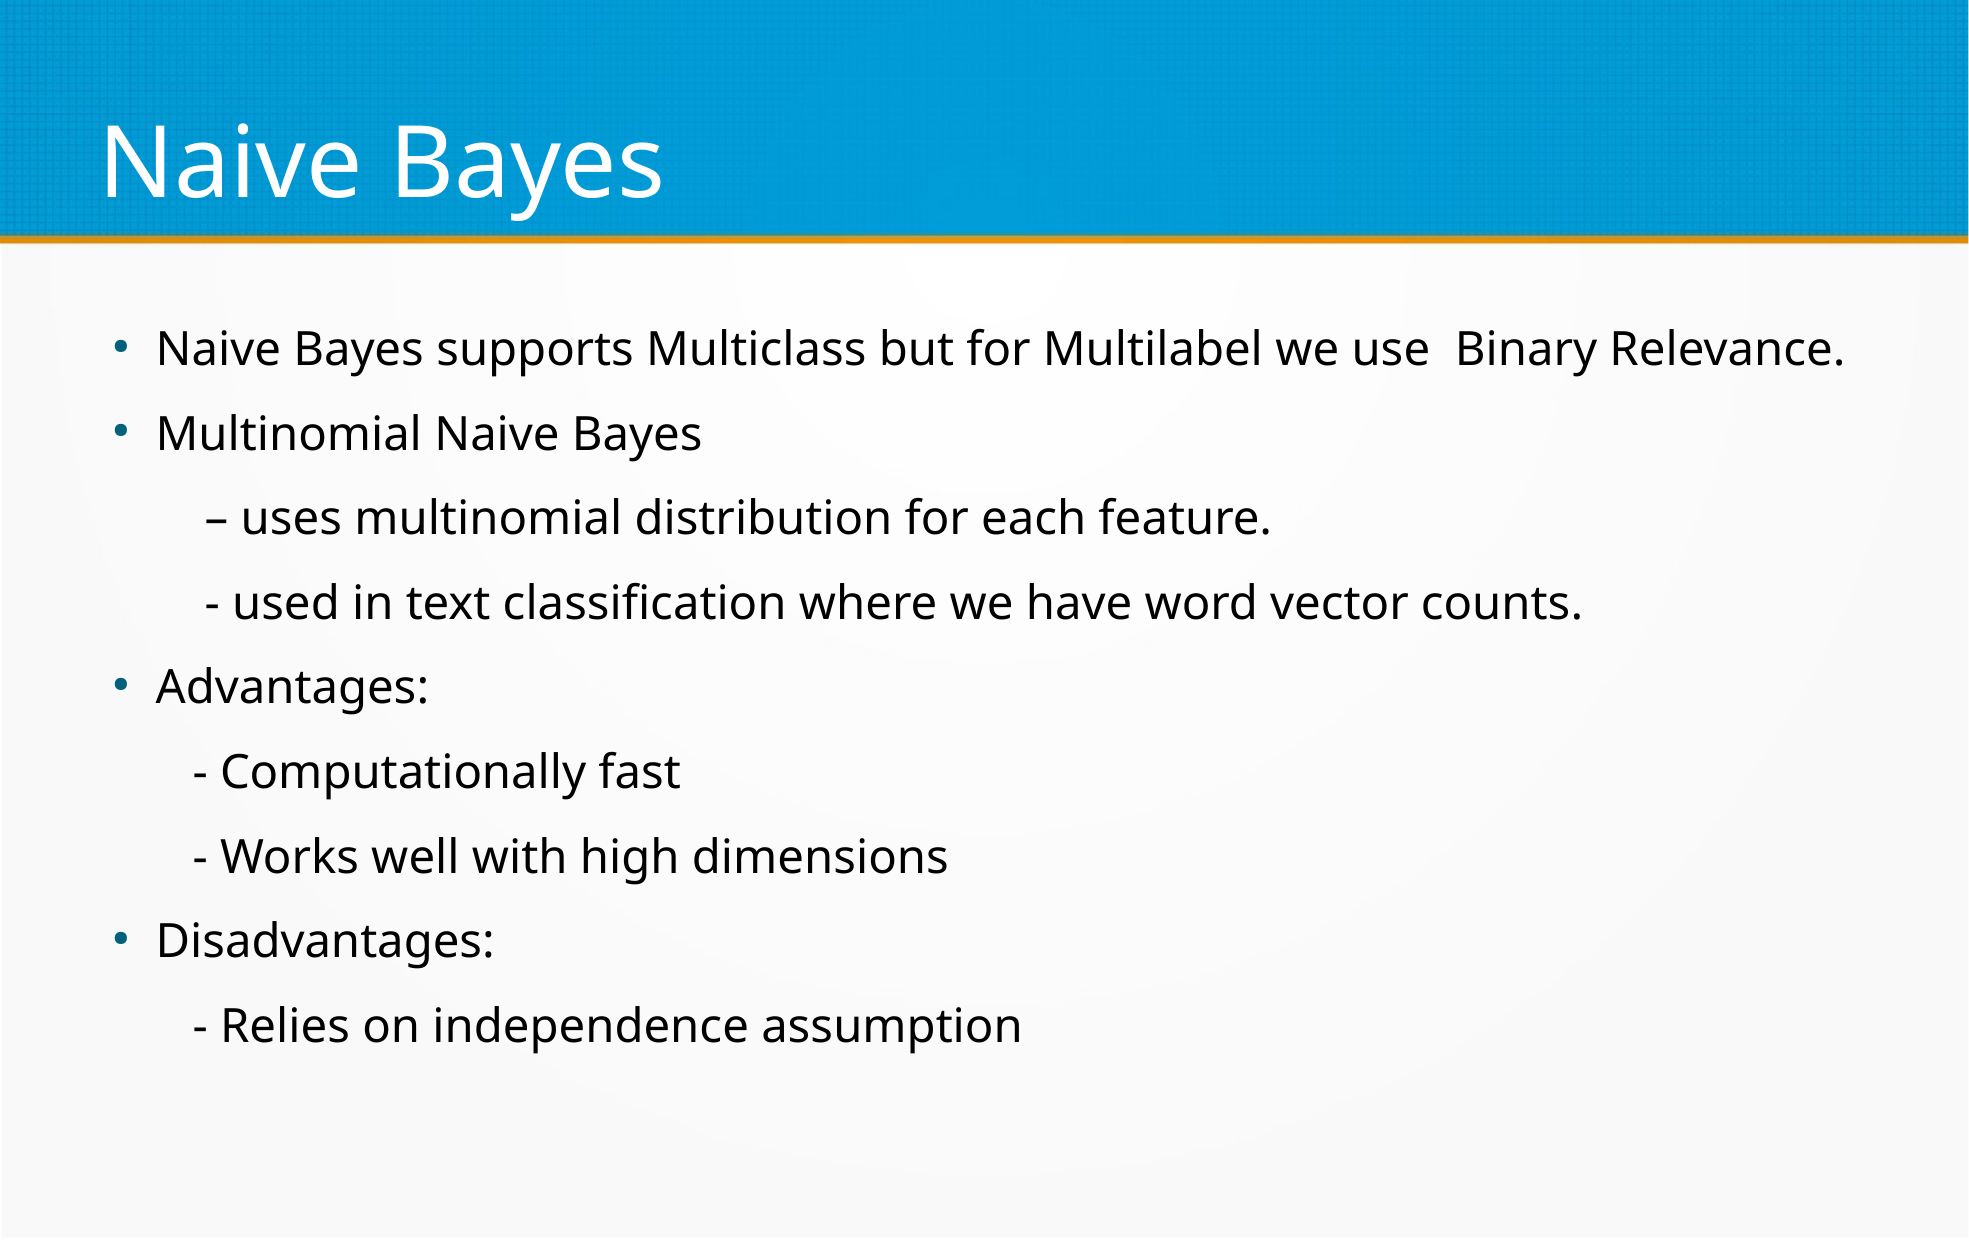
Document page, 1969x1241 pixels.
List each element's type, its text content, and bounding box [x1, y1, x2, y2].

picture [0, 233, 1969, 1241]
list Naive Bayes supports Multiclass but for Multilabel we use Binary Relevance. Multinomial Naive Bayes – uses multinomial distribution for each feature. - used in text classification where we have word vector counts. Advantages: - Computationally fast - Works well with high dimensions Disadvantages: - Relies on independence assumption [98, 315, 1861, 1081]
title Naive Bayes [98, 19, 1870, 227]
